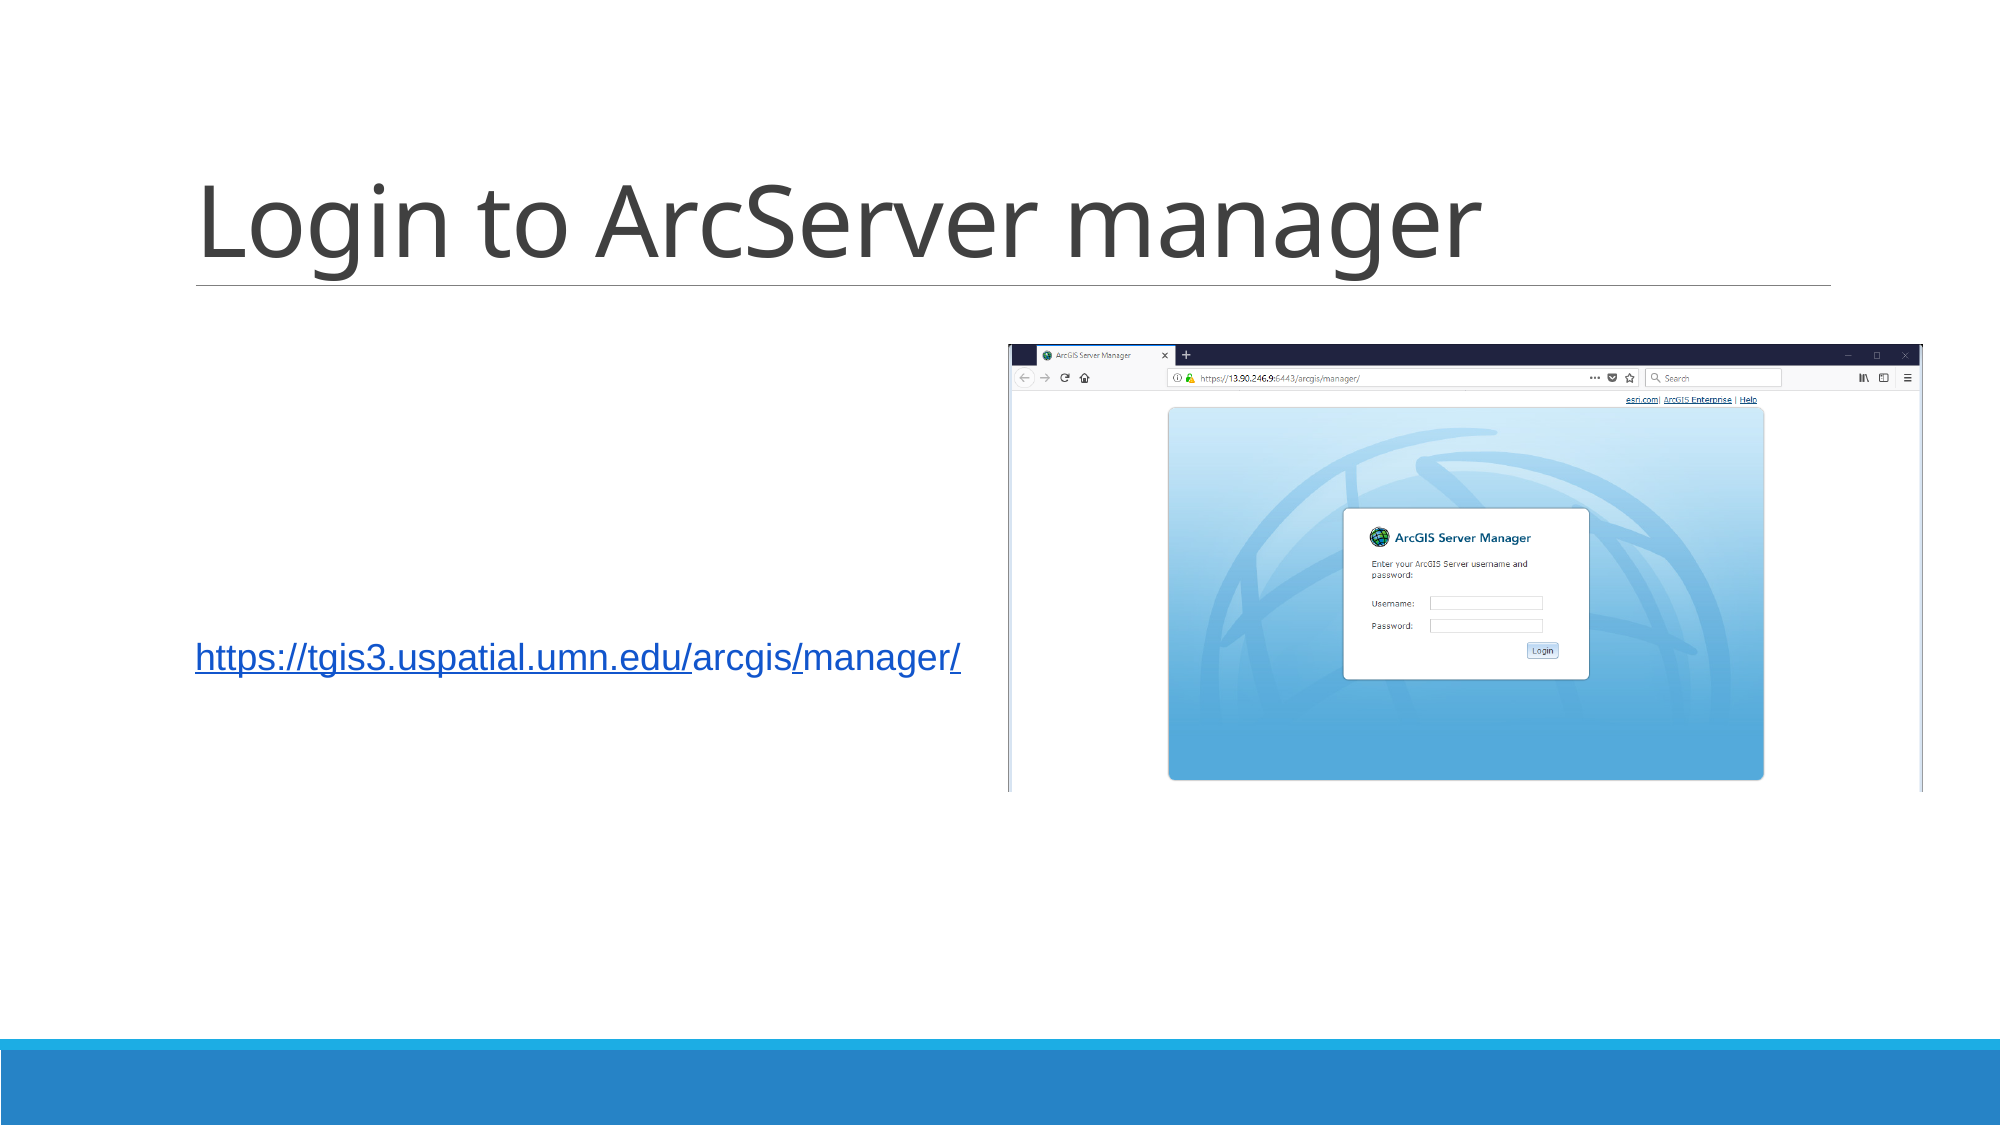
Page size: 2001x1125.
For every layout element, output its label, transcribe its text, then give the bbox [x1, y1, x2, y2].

picture [1008, 344, 1923, 792]
list https://tgis3.uspatial.umn.edu/arcgis/manager/ [180, 302, 991, 963]
title Login to ArcServer manager [180, 47, 1831, 286]
